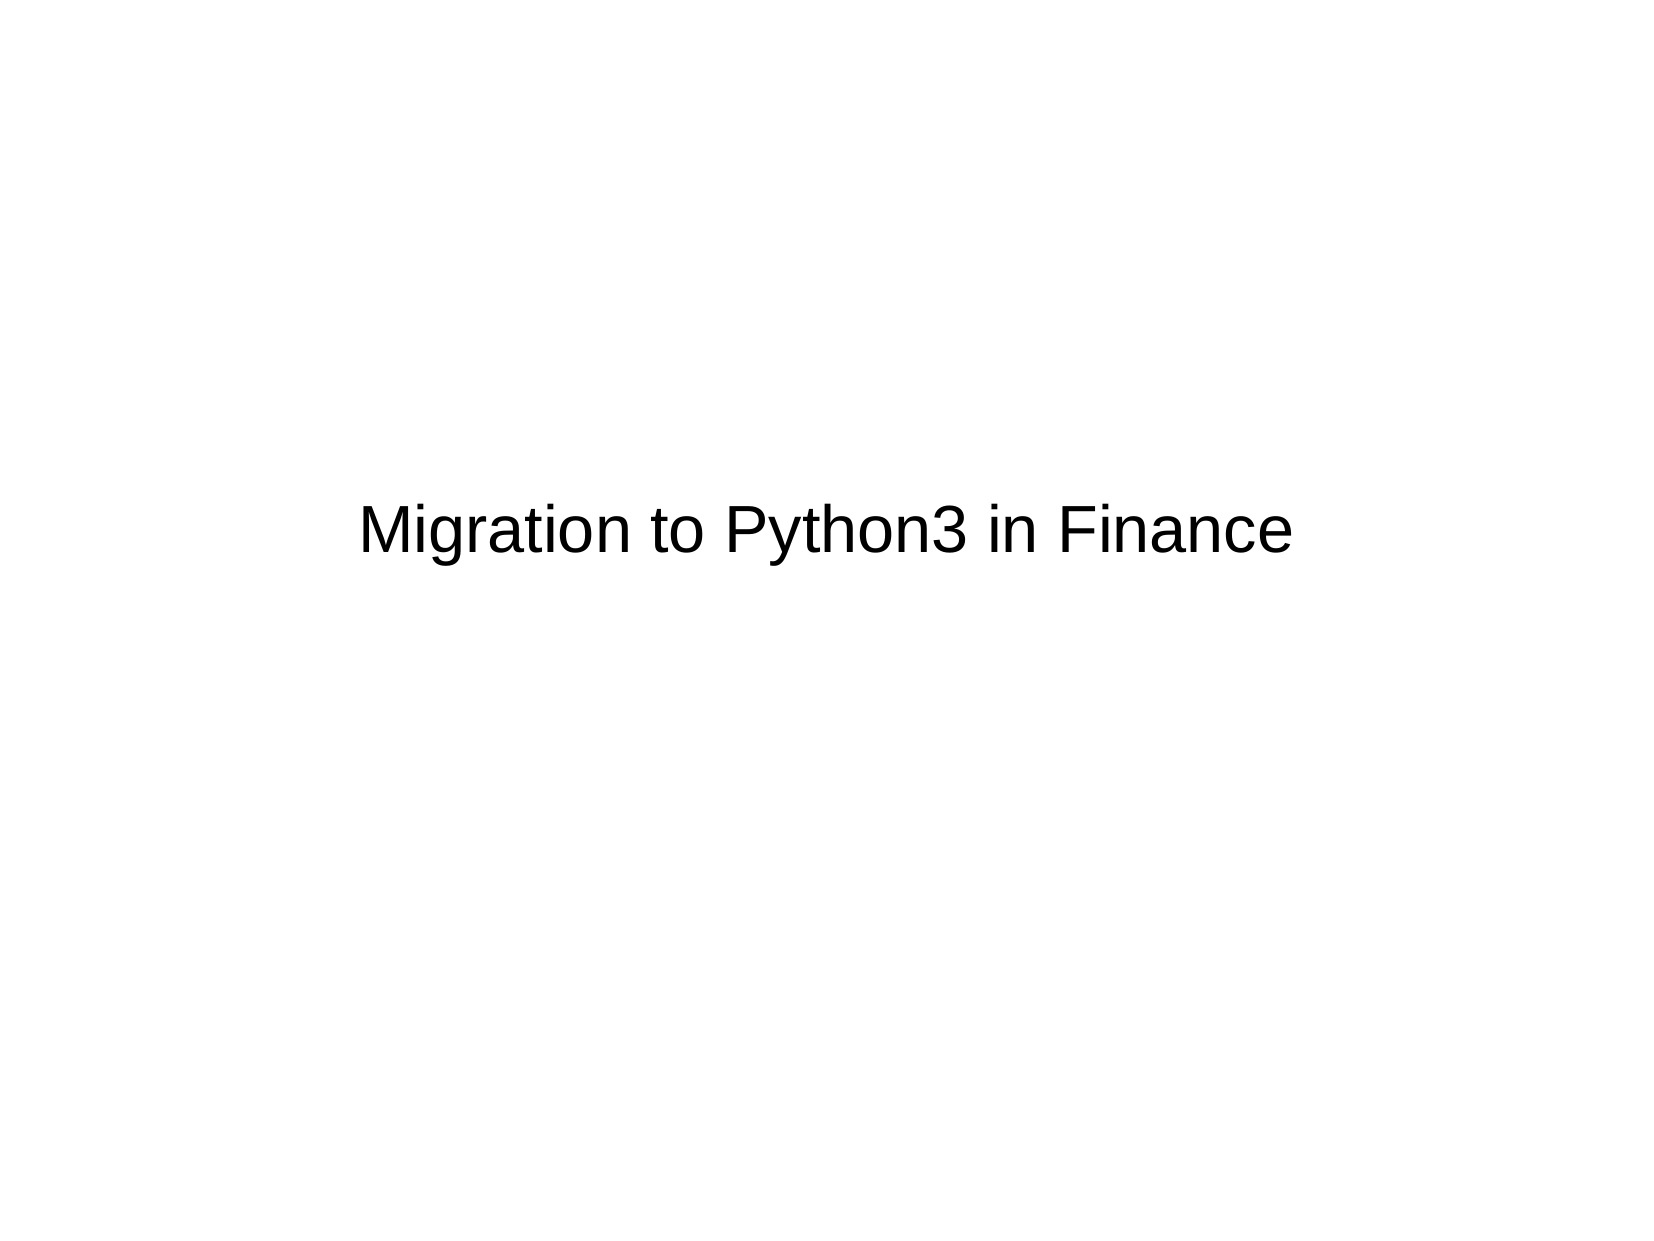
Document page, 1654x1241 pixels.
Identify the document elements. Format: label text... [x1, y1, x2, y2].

subtitle Migration to Python3 in Finance [82, 49, 1571, 1010]
